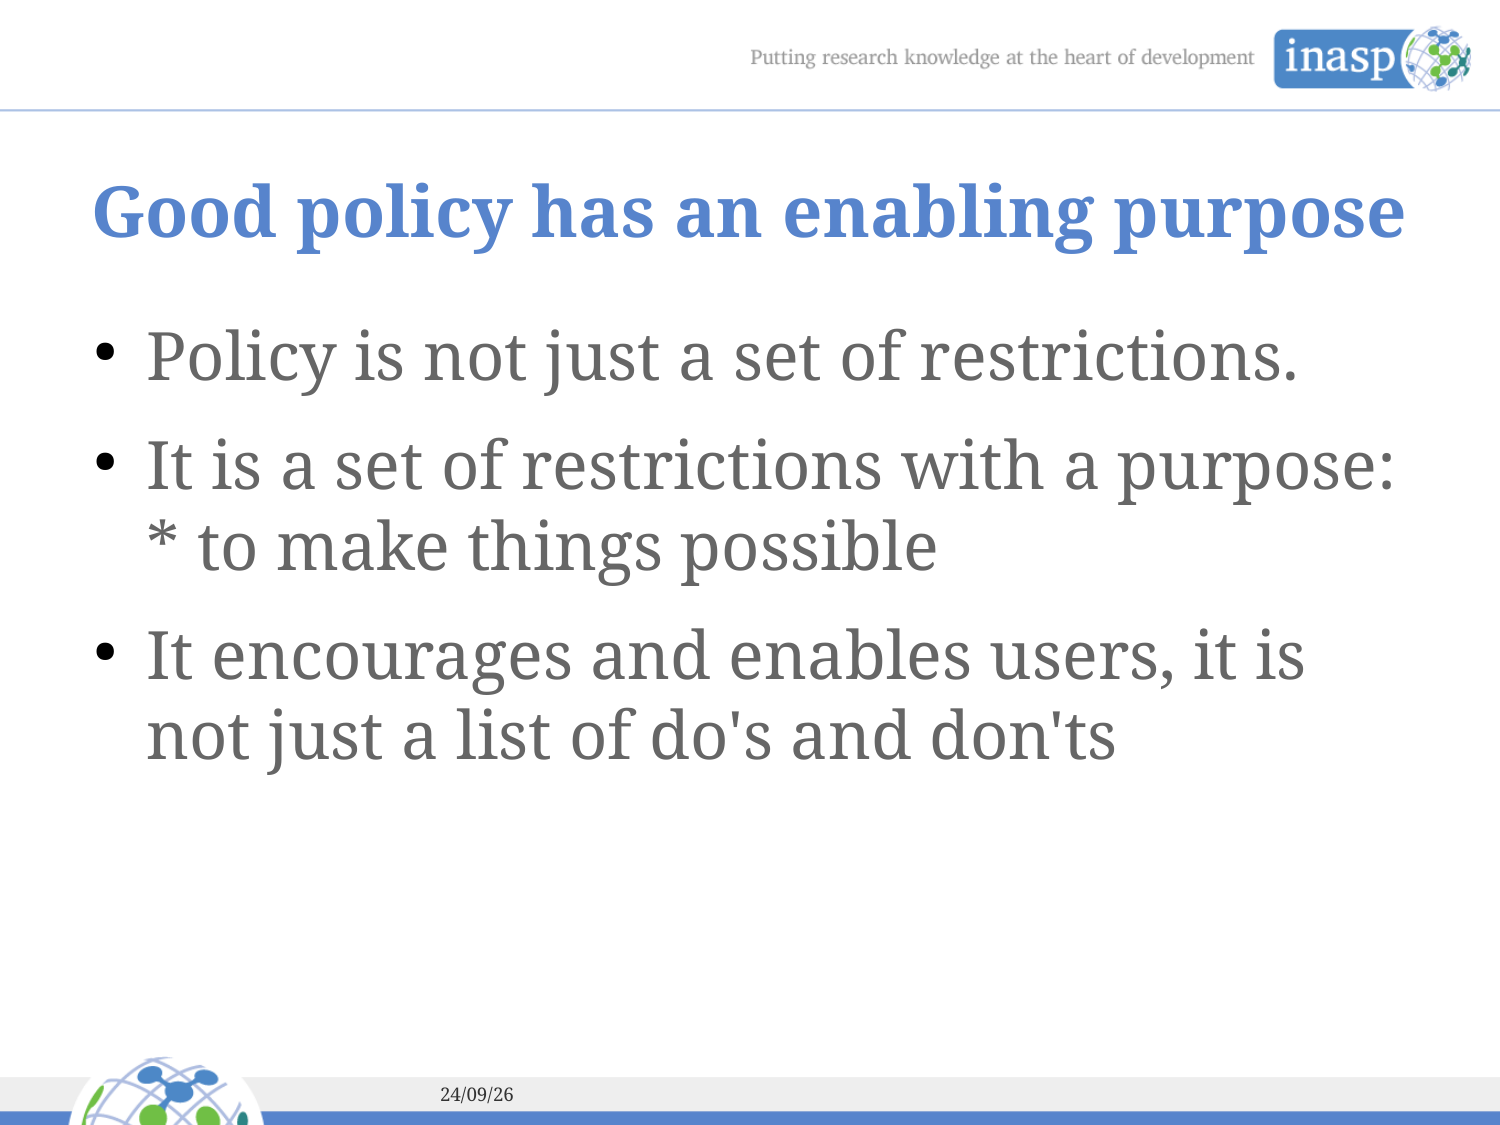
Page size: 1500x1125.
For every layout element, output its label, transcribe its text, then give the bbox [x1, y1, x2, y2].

title Good policy has an enabling purpose [75, 129, 1426, 313]
picture [0, 0, 1500, 1125]
list Policy is not just a set of restrictions. It is a set of restrictions with a purpose: * to make things possible It encourages and enables users, it is not just a list of do's and don'ts [75, 313, 1426, 967]
